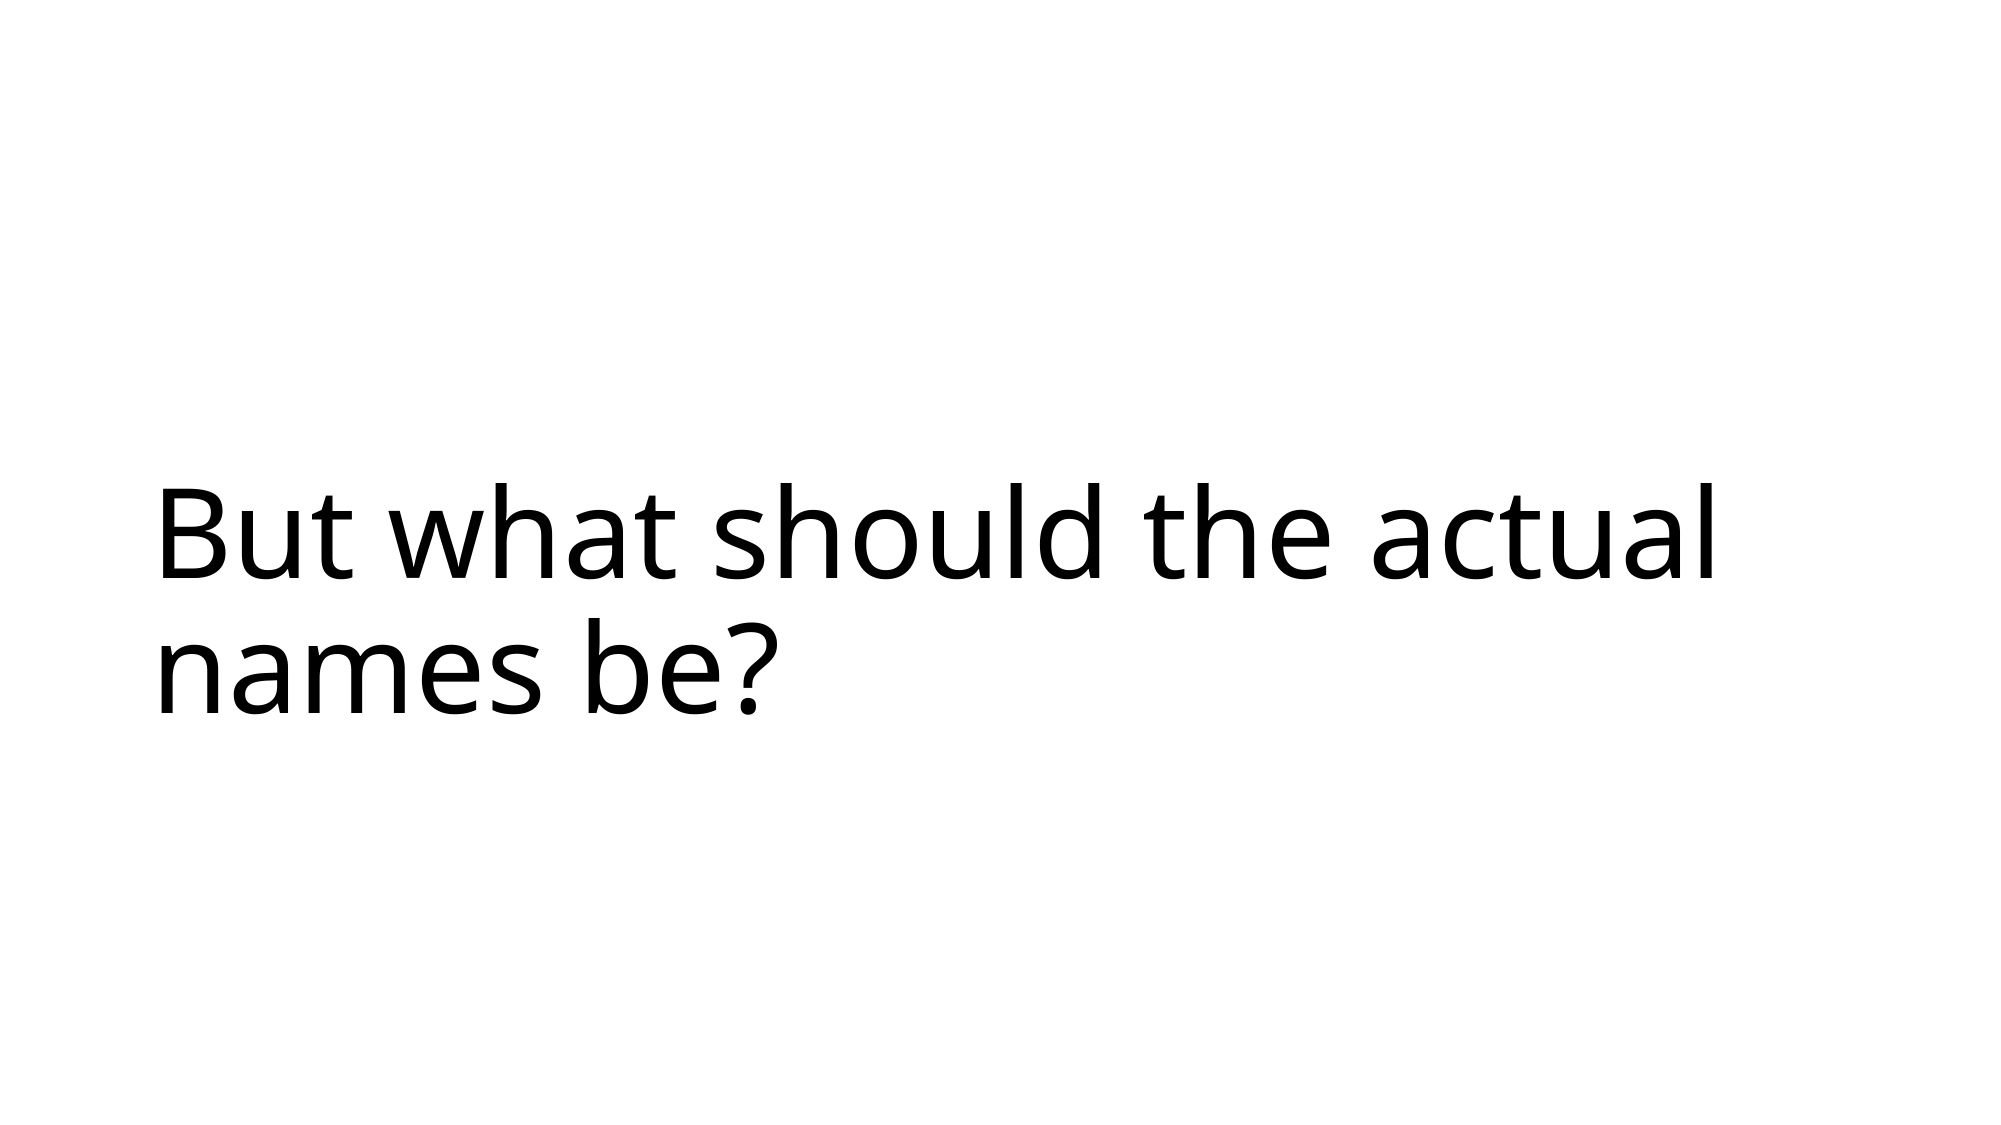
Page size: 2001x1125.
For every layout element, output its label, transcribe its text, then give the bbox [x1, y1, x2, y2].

title But what should the actual names be? [136, 280, 1862, 749]
